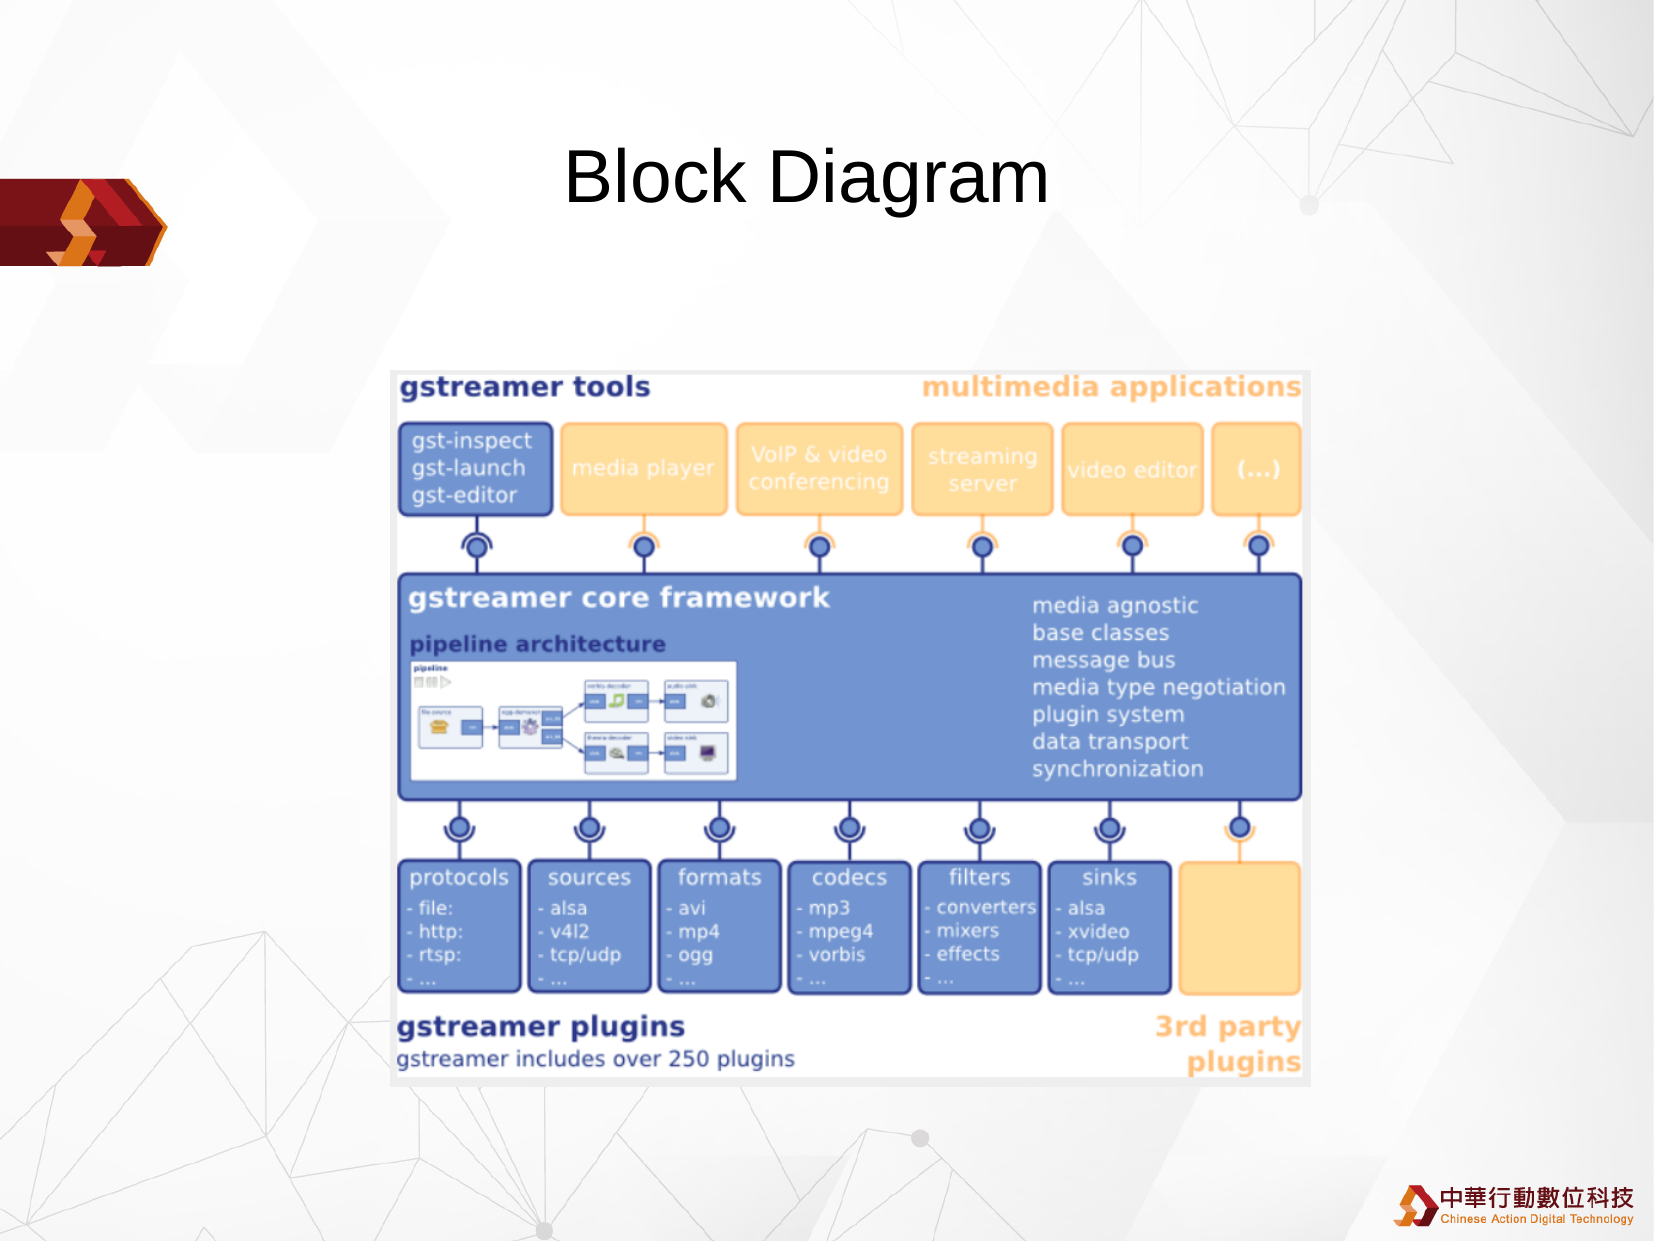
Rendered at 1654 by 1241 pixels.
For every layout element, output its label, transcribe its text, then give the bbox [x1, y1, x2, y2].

picture [0, 0, 1654, 1241]
title Block Diagram [217, 117, 1399, 236]
